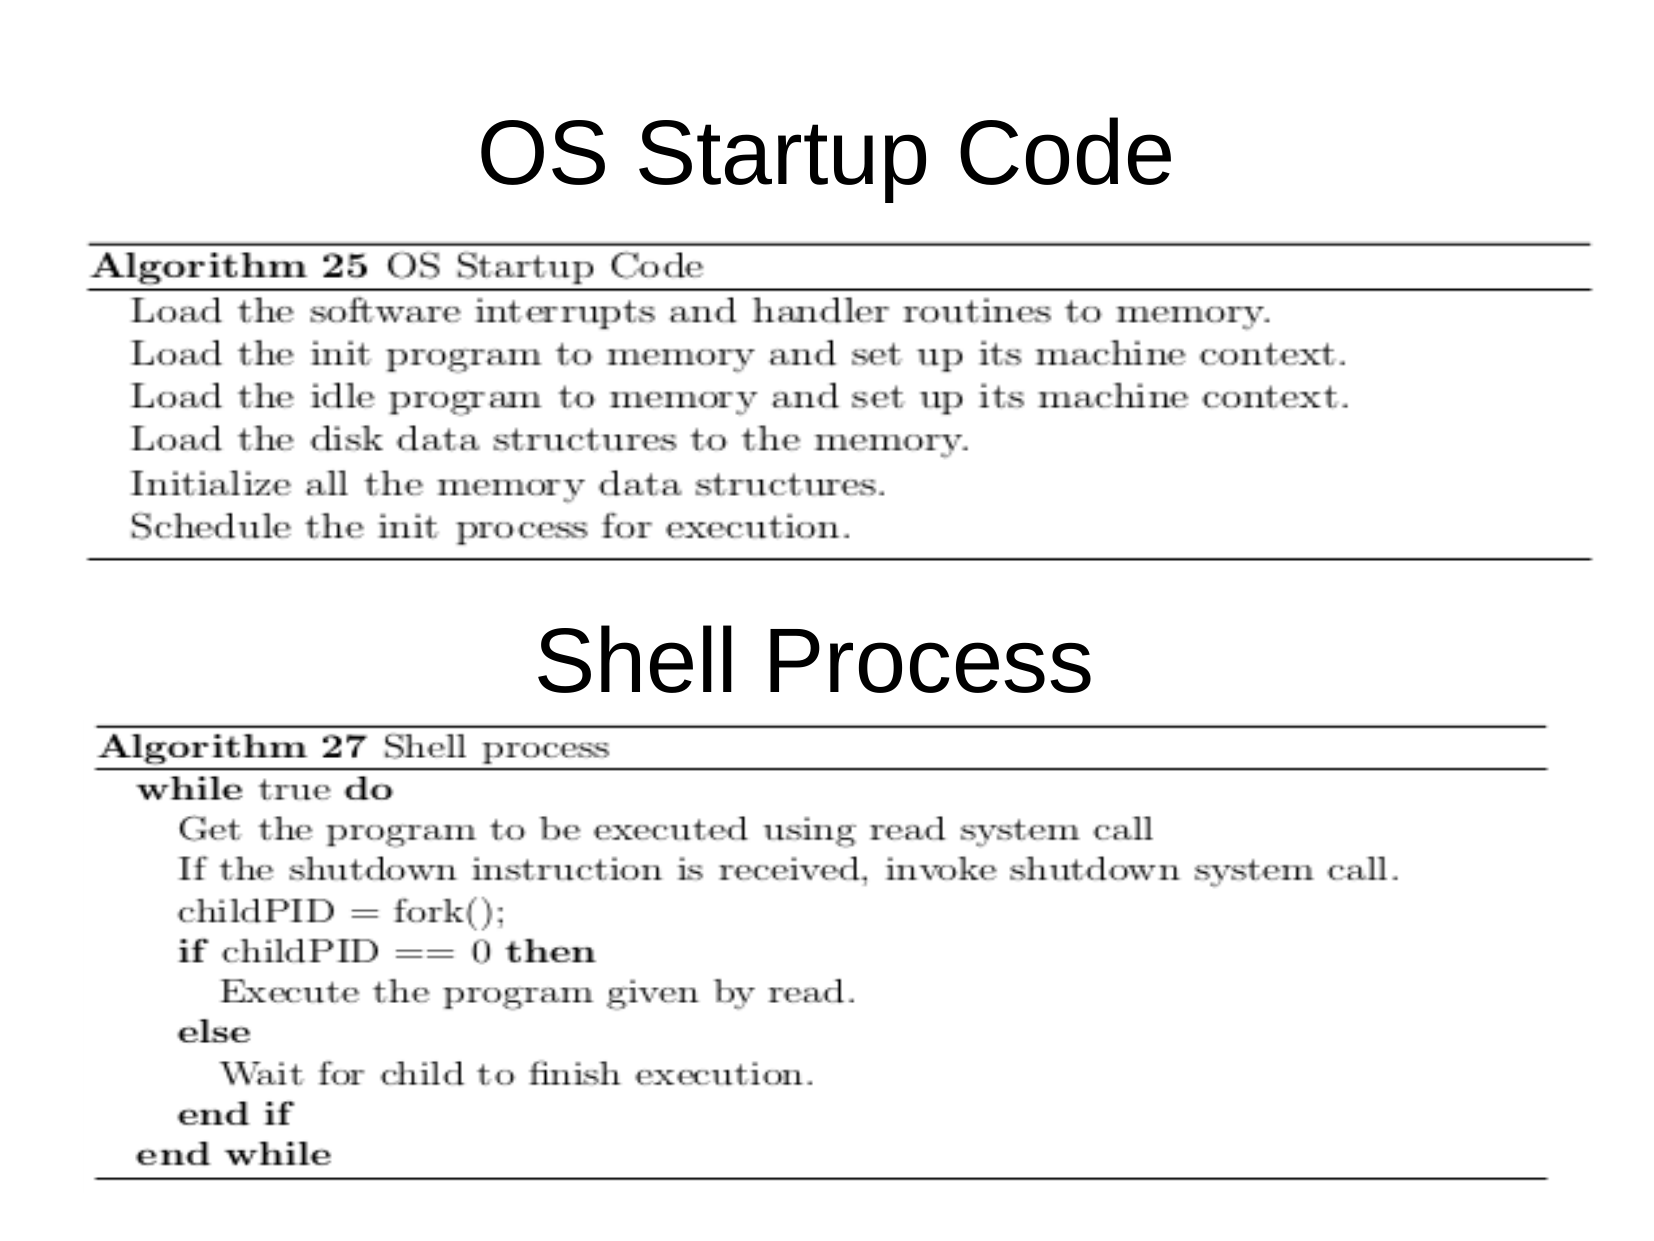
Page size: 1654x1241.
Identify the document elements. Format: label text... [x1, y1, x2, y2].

picture [82, 720, 1583, 1193]
picture [82, 224, 1607, 579]
text_box Shell Process [318, 602, 1312, 720]
title OS Startup Code [82, 49, 1571, 224]
